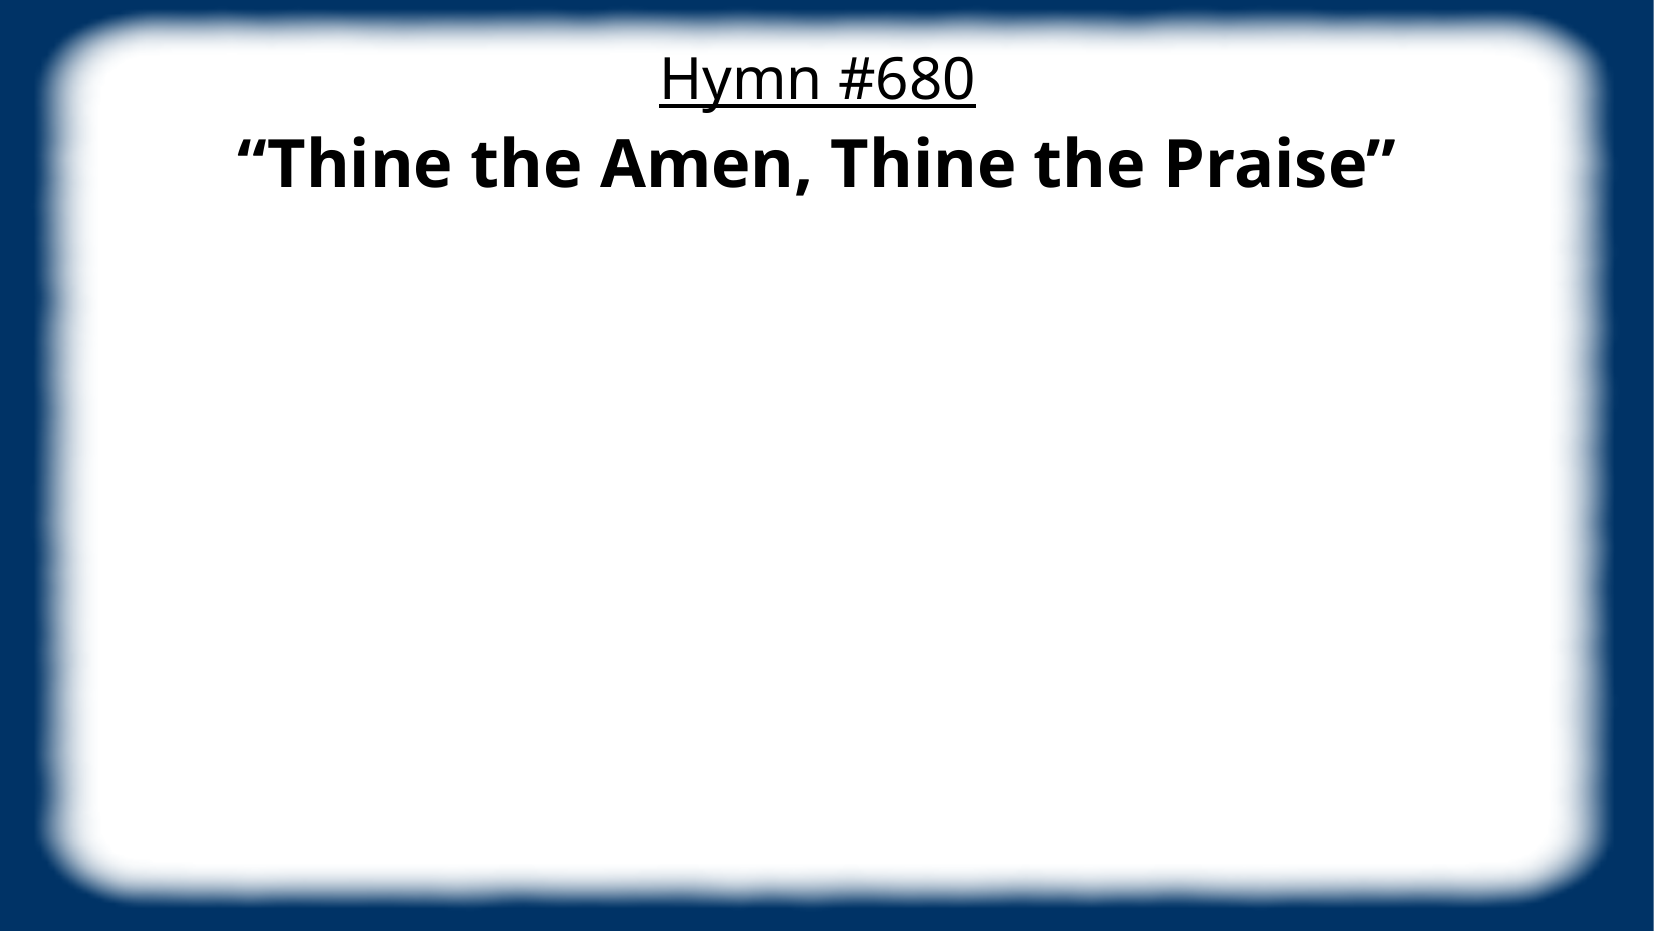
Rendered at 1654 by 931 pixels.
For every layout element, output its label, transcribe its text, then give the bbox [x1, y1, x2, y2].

text_box Hymn #680 “Thine the Amen, Thine the Praise” [75, 30, 1561, 211]
picture [0, 0, 1654, 931]
